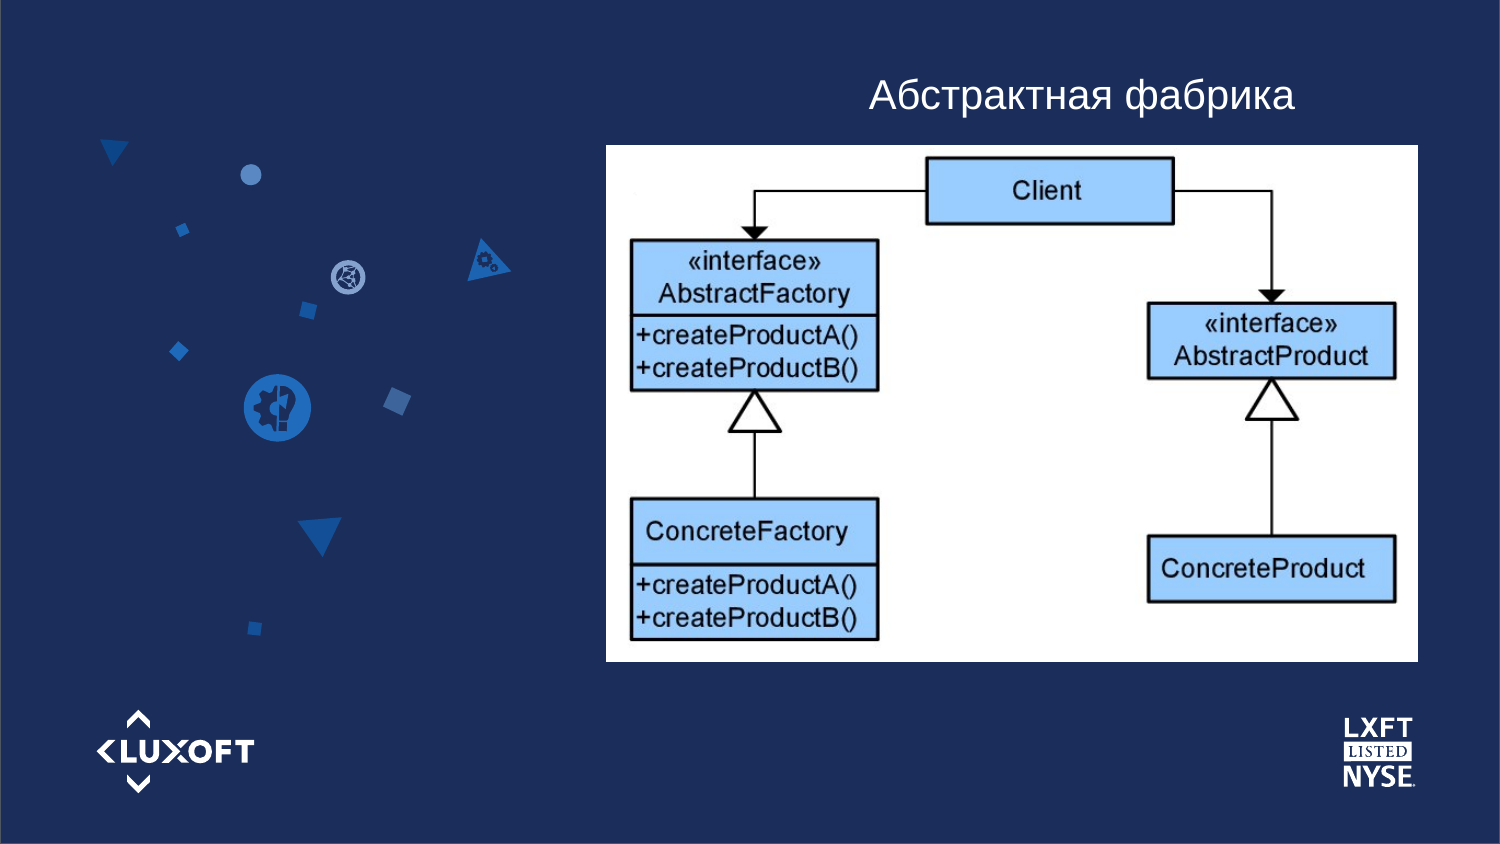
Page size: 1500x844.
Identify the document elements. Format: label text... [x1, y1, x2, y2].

picture [606, 145, 1418, 662]
title Абстрактная фабрика [868, 23, 1335, 145]
